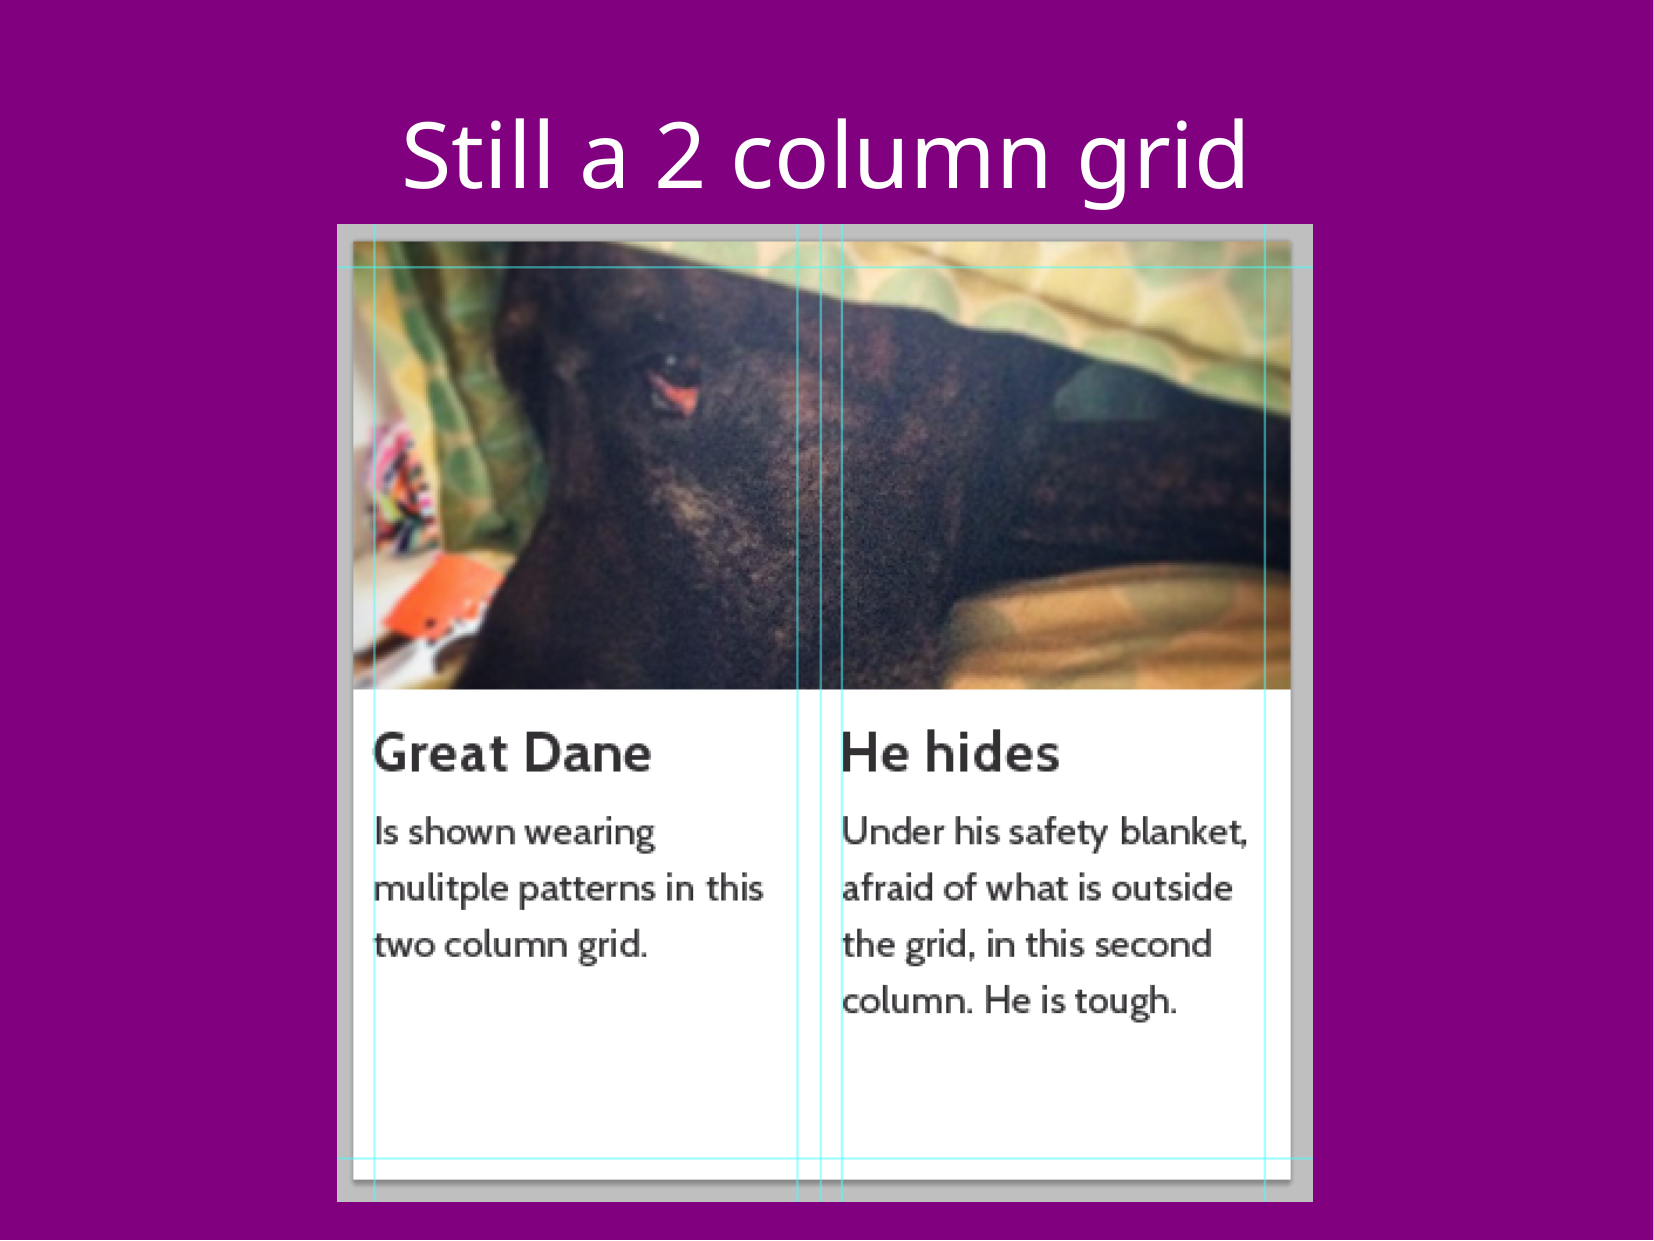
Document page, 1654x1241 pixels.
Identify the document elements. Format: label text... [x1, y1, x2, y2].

picture [337, 224, 1313, 1202]
title Still a 2 column grid [82, 56, 1571, 250]
